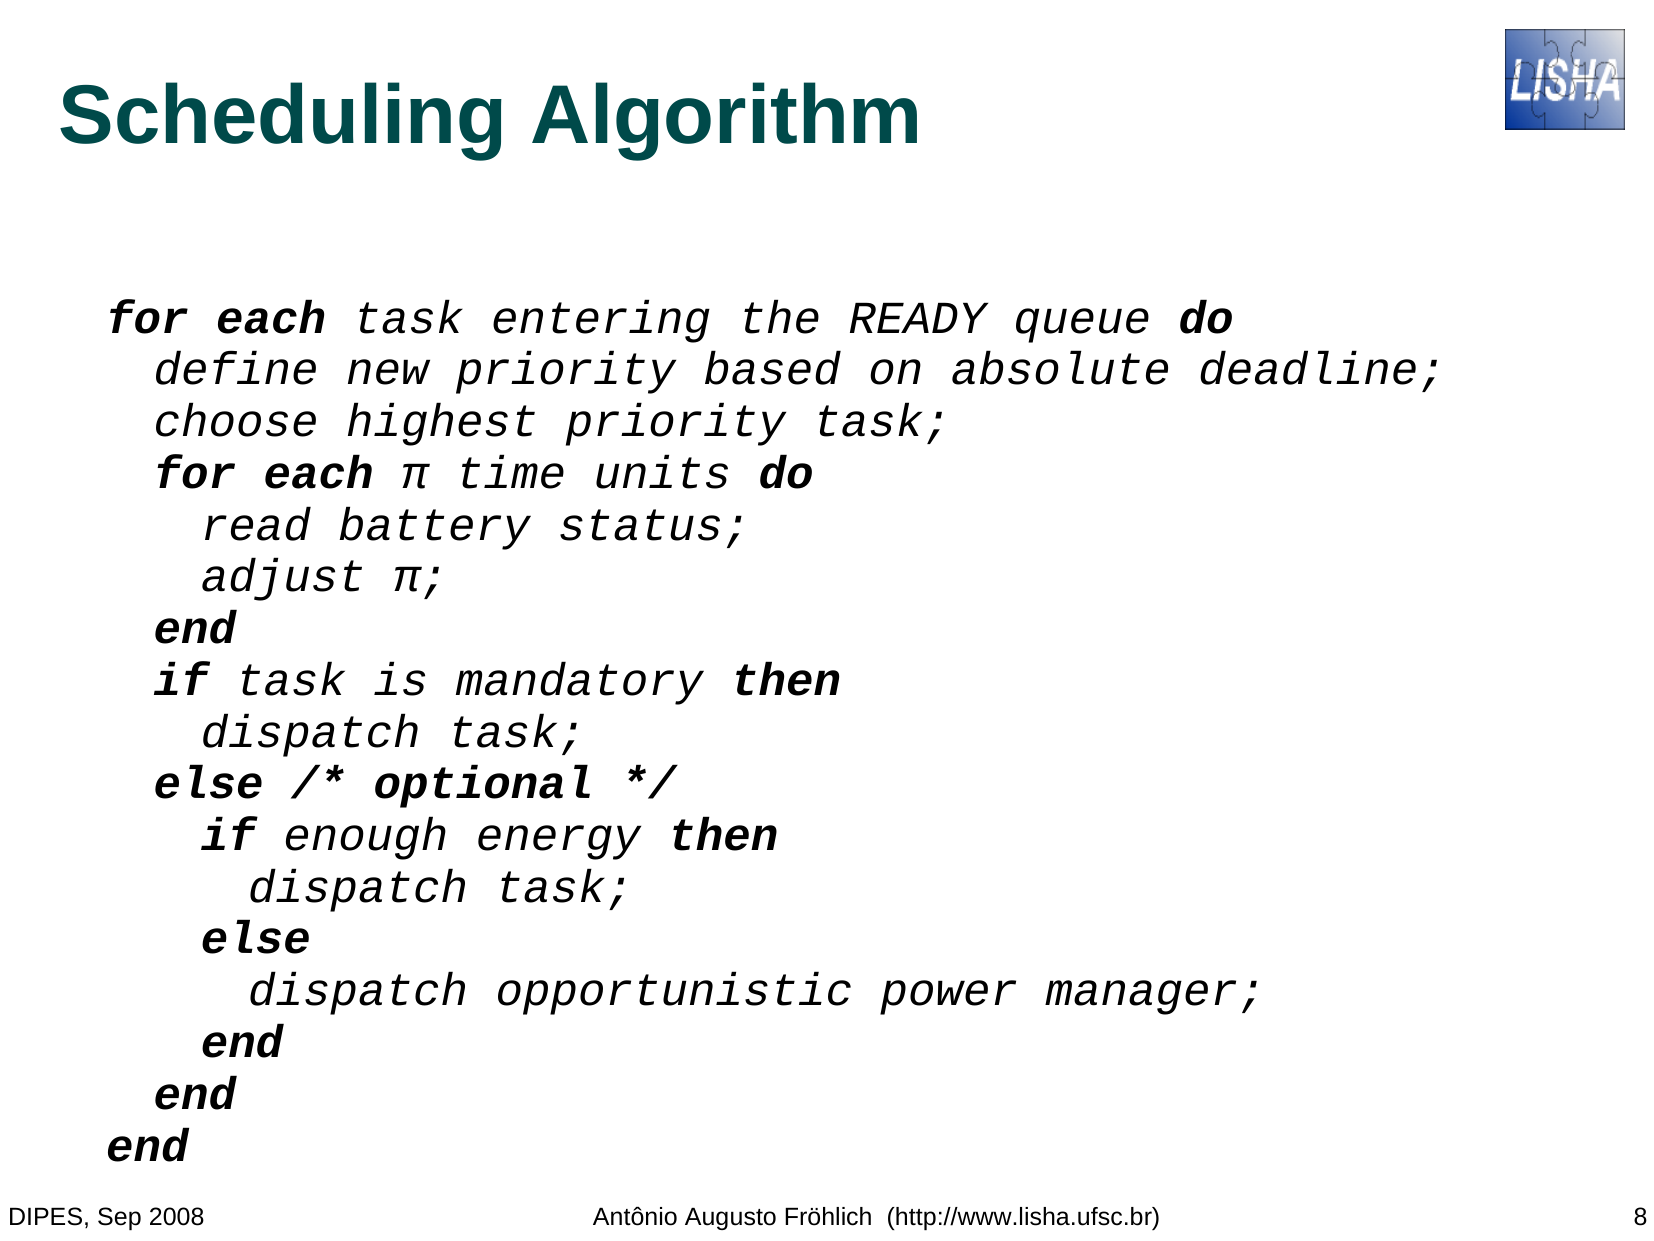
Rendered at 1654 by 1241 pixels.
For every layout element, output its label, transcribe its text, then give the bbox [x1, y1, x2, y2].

picture [1505, 29, 1625, 130]
title Scheduling Algorithm [58, 11, 1463, 219]
list for each task entering the READY queue do define new priority based on absolute deadline; choose highest priority task; for each π time units do read battery status; adjust π; end if task is mandatory then dispatch task; else /* optional */ if enough energy then dispatch task; else dispatch opportunistic power manager; end end end [59, 295, 1595, 1182]
